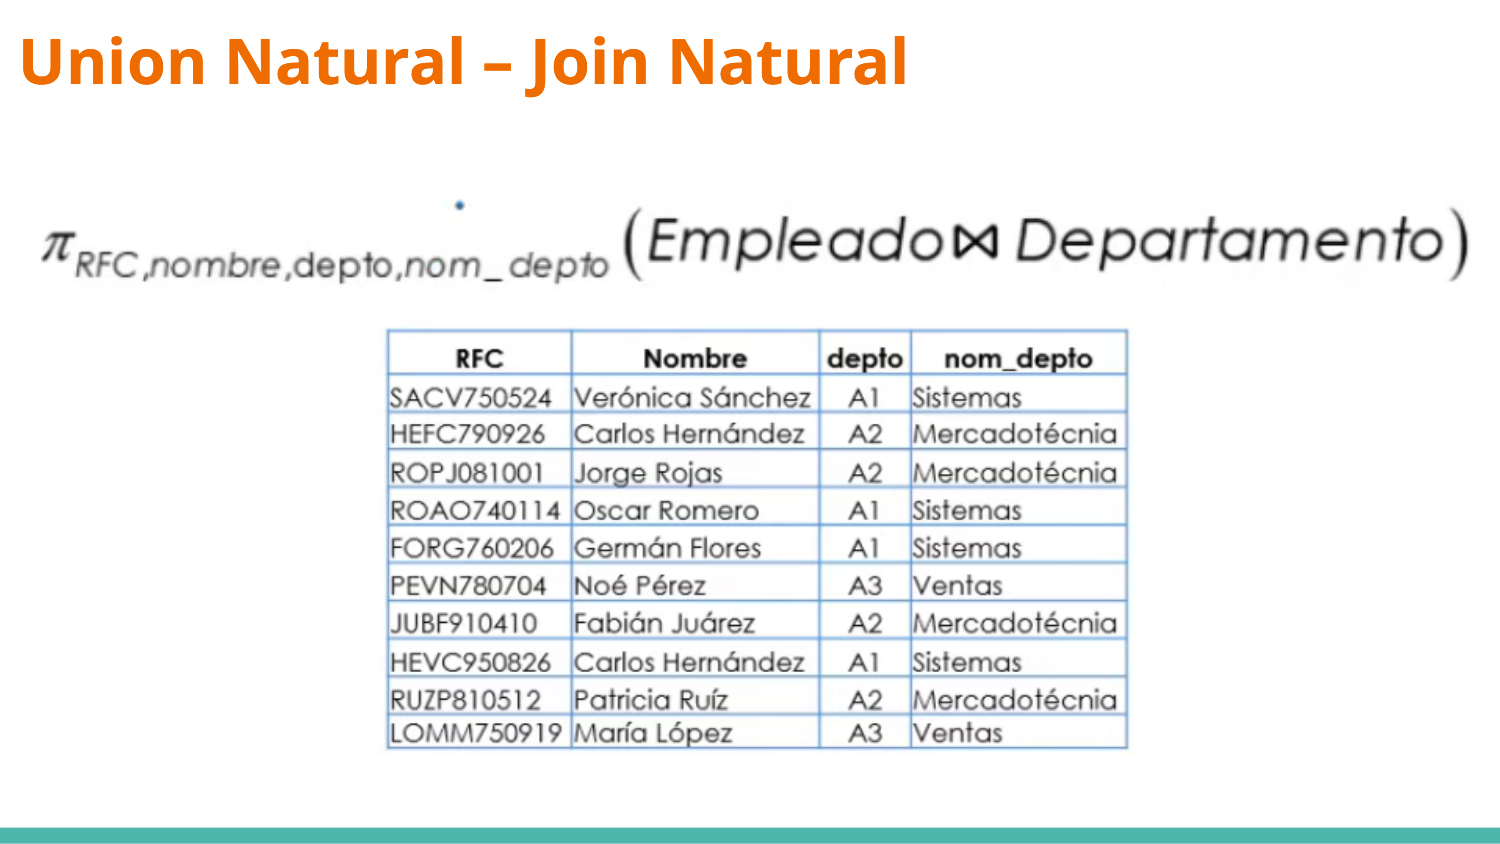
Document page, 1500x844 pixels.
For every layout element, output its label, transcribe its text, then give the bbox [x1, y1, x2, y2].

title Union Natural – Join Natural [4, 2, 1402, 119]
picture [0, 135, 1500, 755]
